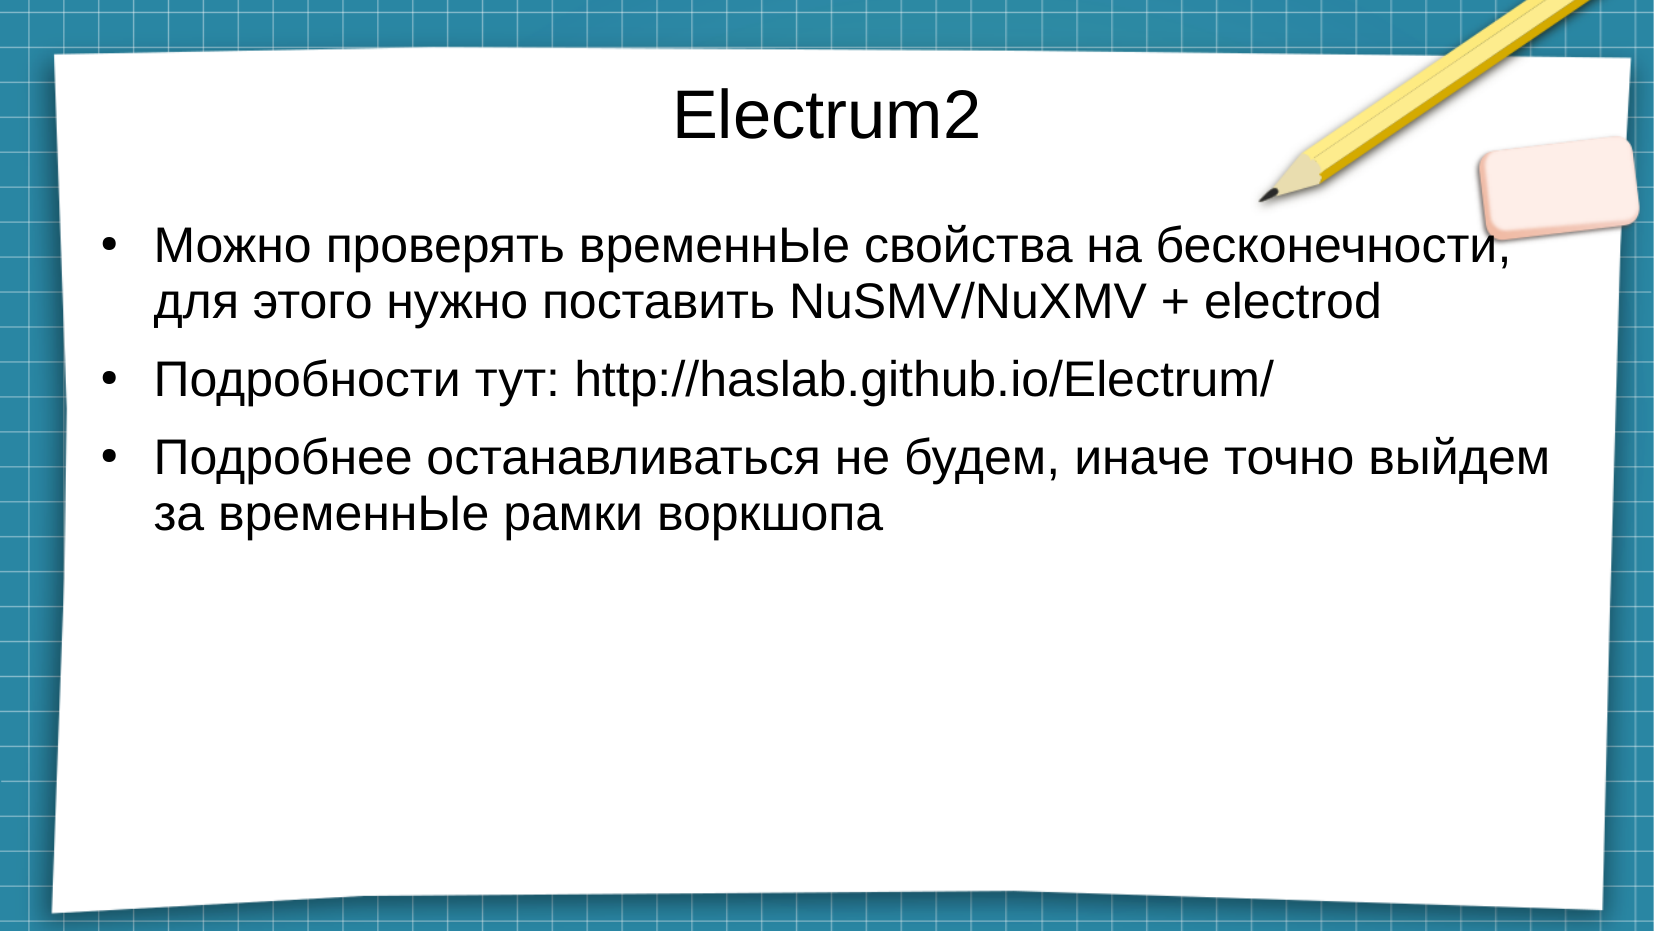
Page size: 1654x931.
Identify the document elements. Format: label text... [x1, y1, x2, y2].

list Можно проверять временнЫе свойства на бесконечности, для этого нужно поставить NuSMV/NuXMV + electrod Подробности тут: http://haslab.github.io/Electrum/ Подробнее останавливаться не будем, иначе точно выйдем за временнЫе рамки воркшопа [82, 217, 1571, 758]
title Electrum2 [82, 37, 1571, 193]
picture [0, 0, 1654, 931]
